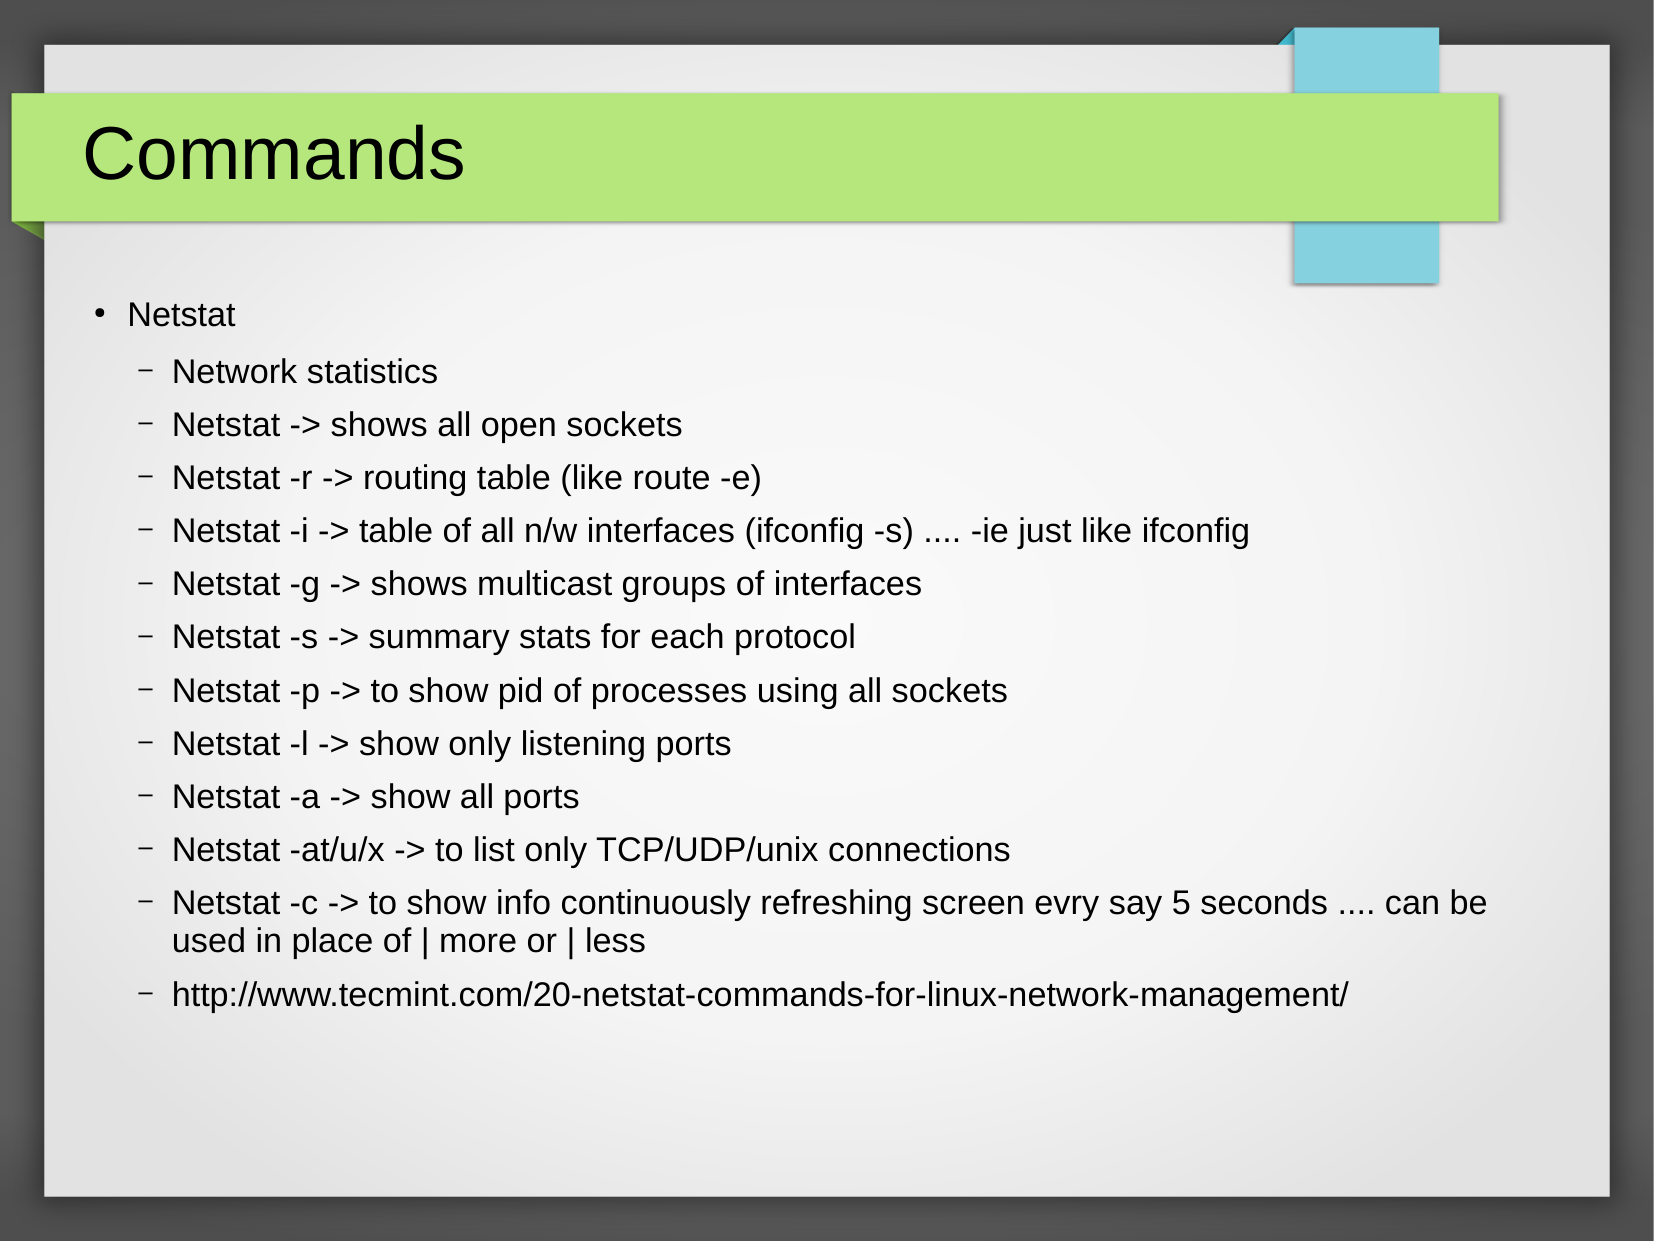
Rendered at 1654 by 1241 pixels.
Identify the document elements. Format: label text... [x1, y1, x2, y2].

title Commands [82, 94, 1264, 213]
picture [0, 0, 1654, 1241]
list Netstat Network statistics Netstat -> shows all open sockets Netstat -r -> routing table (like route -e) Netstat -i -> table of all n/w interfaces (ifconfig -s) .... -ie just like ifconfig Netstat -g -> shows multicast groups of interfaces Netstat -s -> summary stats for each protocol Netstat -p -> to show pid of processes using all sockets Netstat -l -> show only listening ports Netstat -a -> show all ports Netstat -at/u/x -> to list only TCP/UDP/unix connections Netstat -c -> to show info continuously refreshing screen evry say 5 seconds .... can be used in place of | more or | less http://www.tecmint.com/20-netstat-commands-for-linux-network-management/ [82, 295, 1571, 1015]
